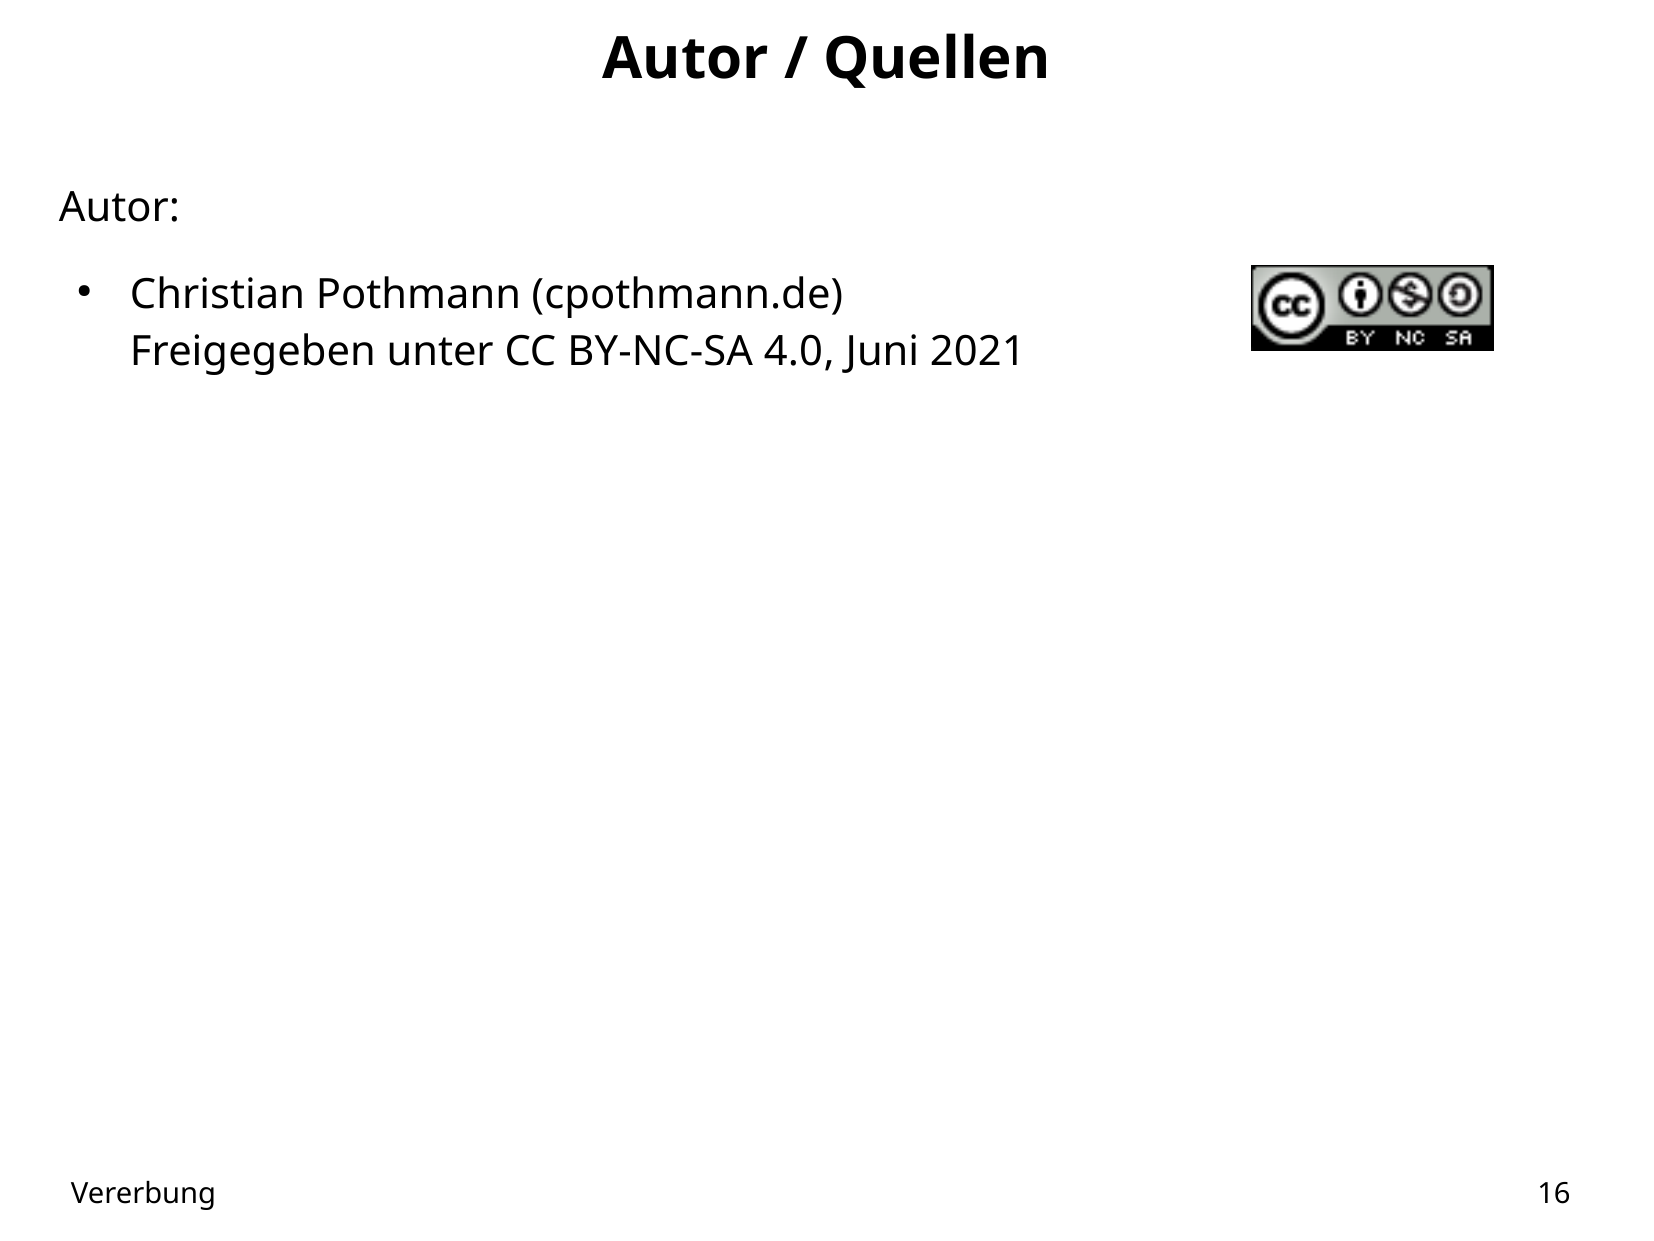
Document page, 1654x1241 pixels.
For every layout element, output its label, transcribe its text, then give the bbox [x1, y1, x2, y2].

picture [1251, 265, 1494, 351]
title Autor / Quellen [0, 5, 1654, 107]
list Autor: Christian Pothmann (cpothmann.de) Freigegeben unter CC BY-NC-SA 4.0, Juni 2021 [59, 177, 1583, 1146]
